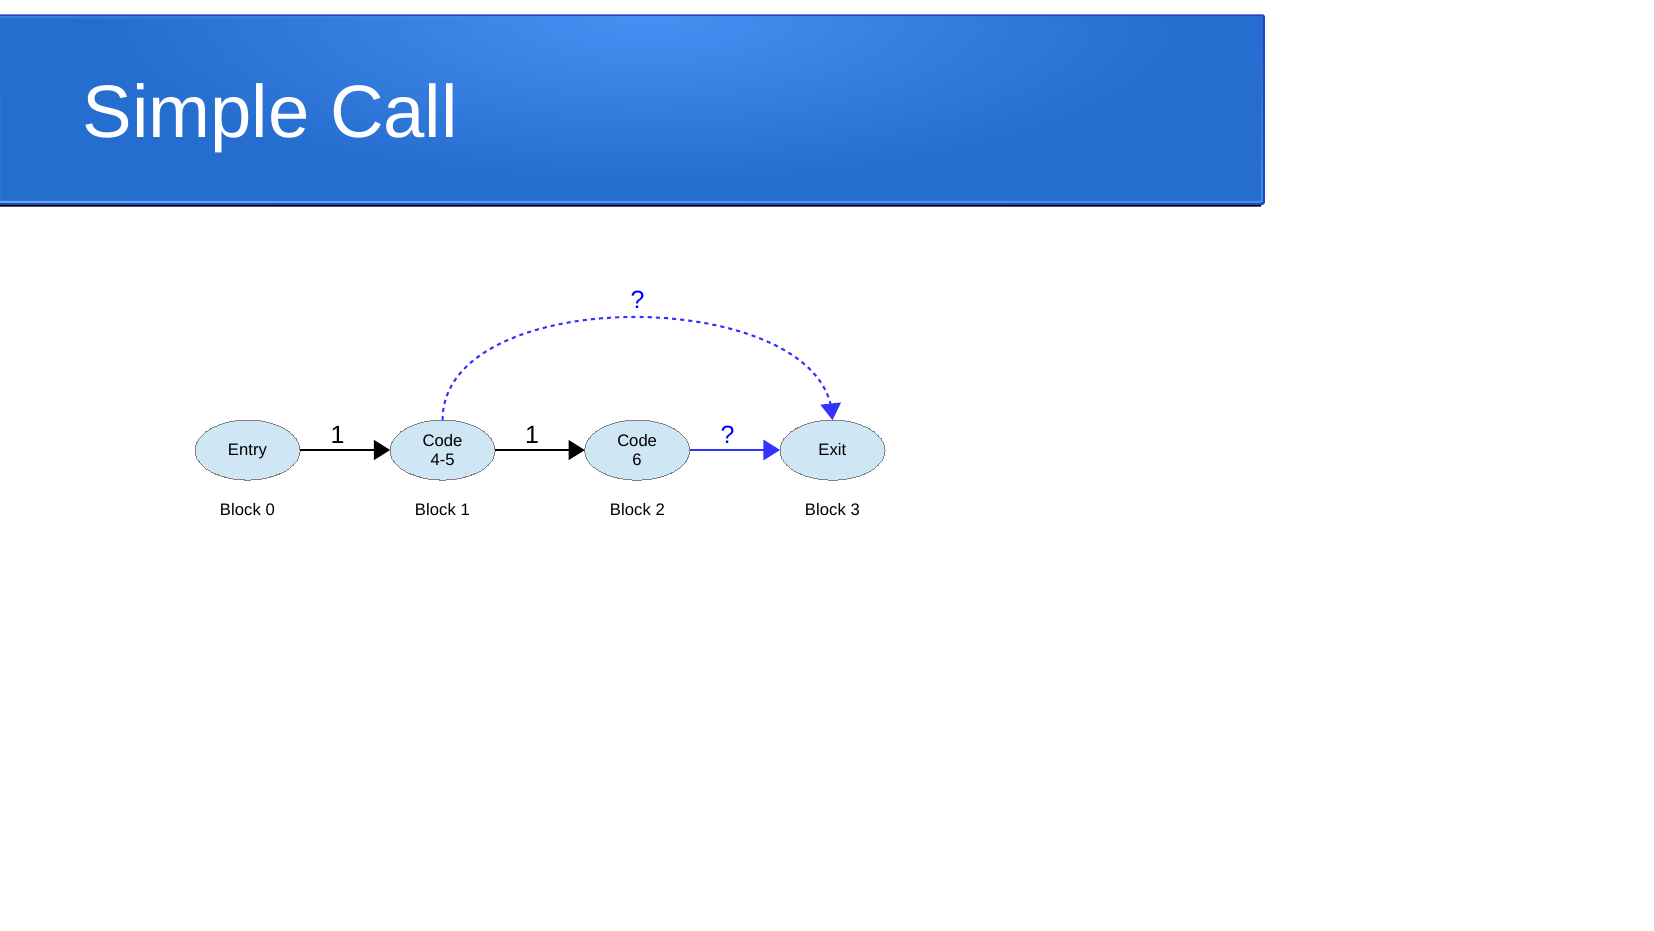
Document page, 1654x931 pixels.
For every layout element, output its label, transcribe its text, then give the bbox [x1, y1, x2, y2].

text_box 1 [509, 419, 555, 450]
text_box Exit [780, 420, 886, 481]
text_box Code 4-5 [390, 420, 496, 481]
text_box Entry [195, 420, 301, 481]
text_box Code 6 [584, 420, 690, 481]
text_box ? [705, 419, 751, 450]
text_box Block 0 [225, 495, 271, 526]
text_box ? [615, 285, 661, 316]
text_box Block 1 [420, 495, 466, 526]
text_box Block 2 [615, 495, 661, 526]
title Simple Call [82, 35, 1235, 189]
text_box Block 3 [810, 495, 856, 526]
text_box 1 [315, 419, 361, 450]
